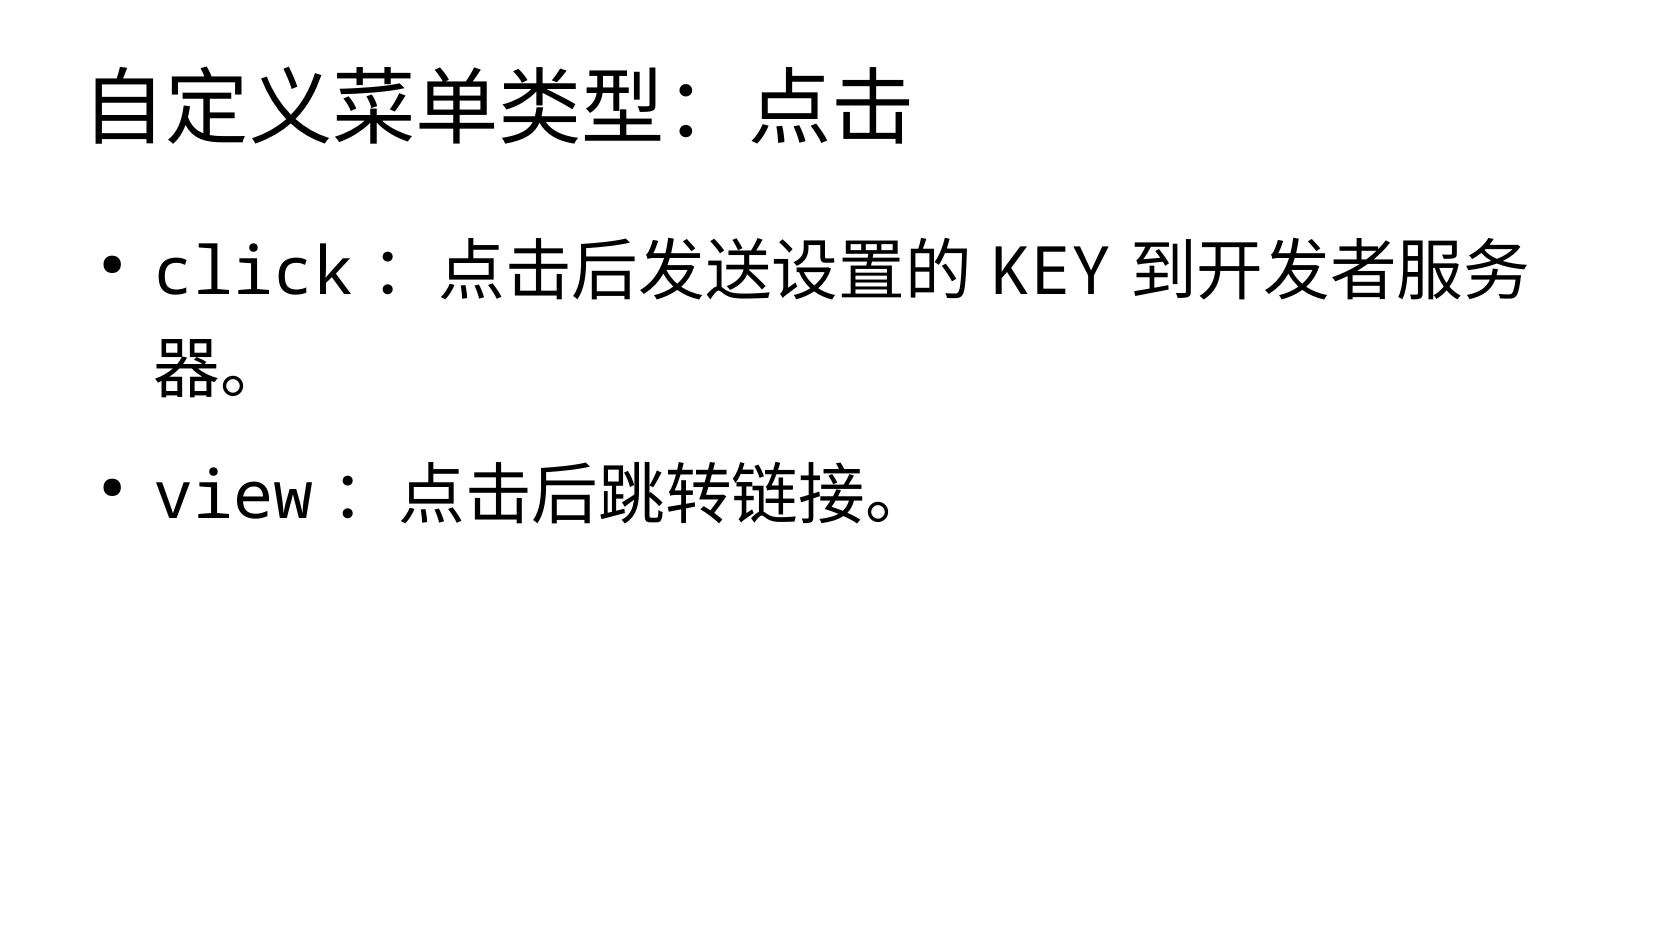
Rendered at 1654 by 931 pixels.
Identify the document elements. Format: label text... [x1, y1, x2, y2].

title 自定义菜单类型：点击 [82, 37, 1571, 166]
list click：点击后发送设置的KEY到开发者服务器。 view：点击后跳转链接。 [82, 217, 1571, 875]
